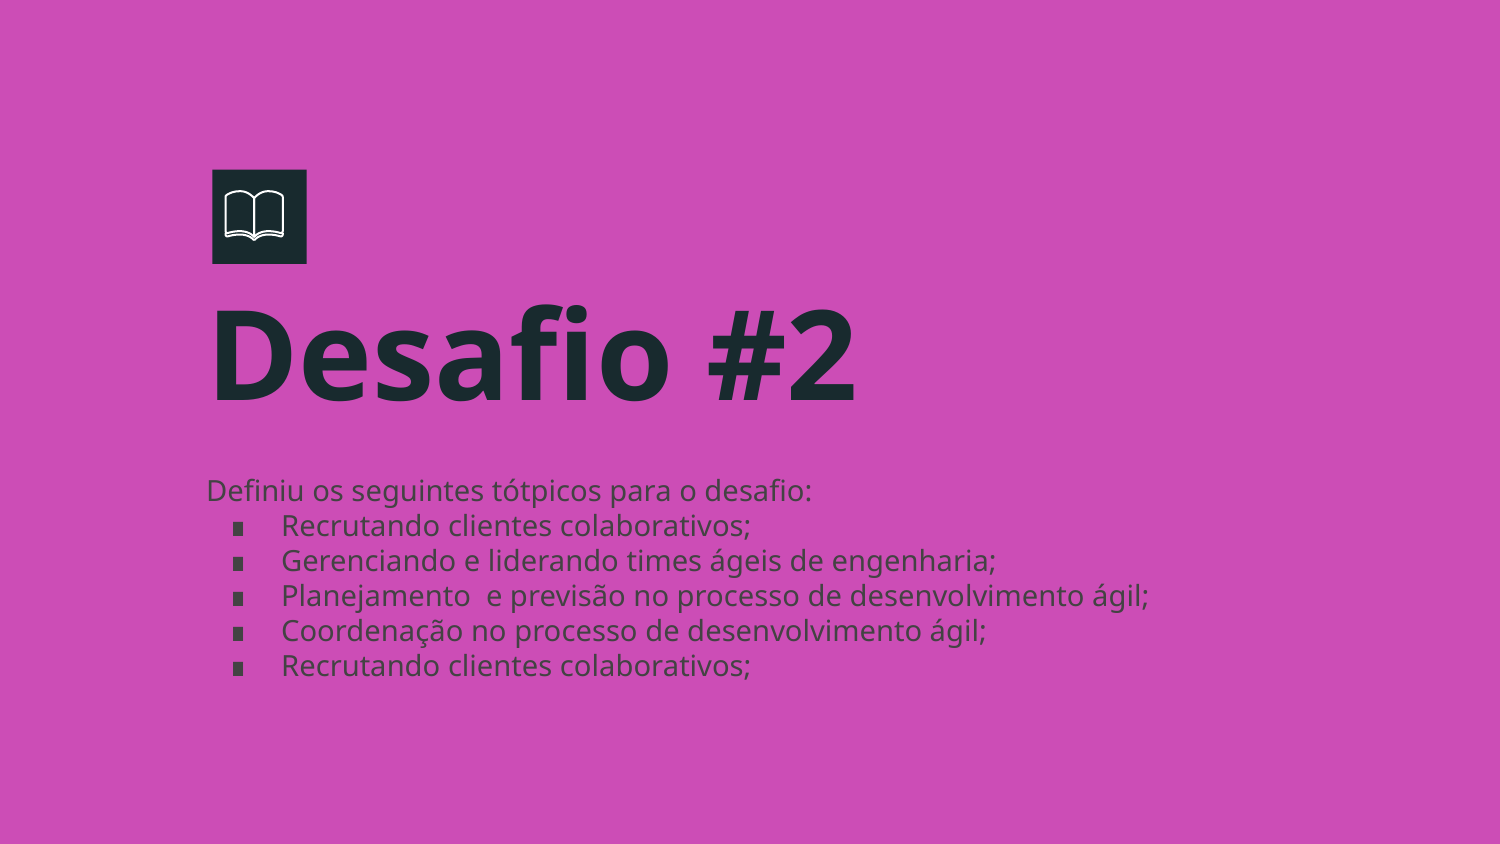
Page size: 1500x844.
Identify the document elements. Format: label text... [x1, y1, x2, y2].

title Desafio #2 [190, 260, 1310, 438]
list Definiu os seguintes tótpicos para o desafio: Recrutando clientes colaborativos; Gerenciando e liderando times ágeis de engenharia; Planejamento e previsão no processo de desenvolvimento ágil; Coordenação no processo de desenvolvimento ágil; Recrutando clientes colaborativos; [190, 457, 1260, 825]
